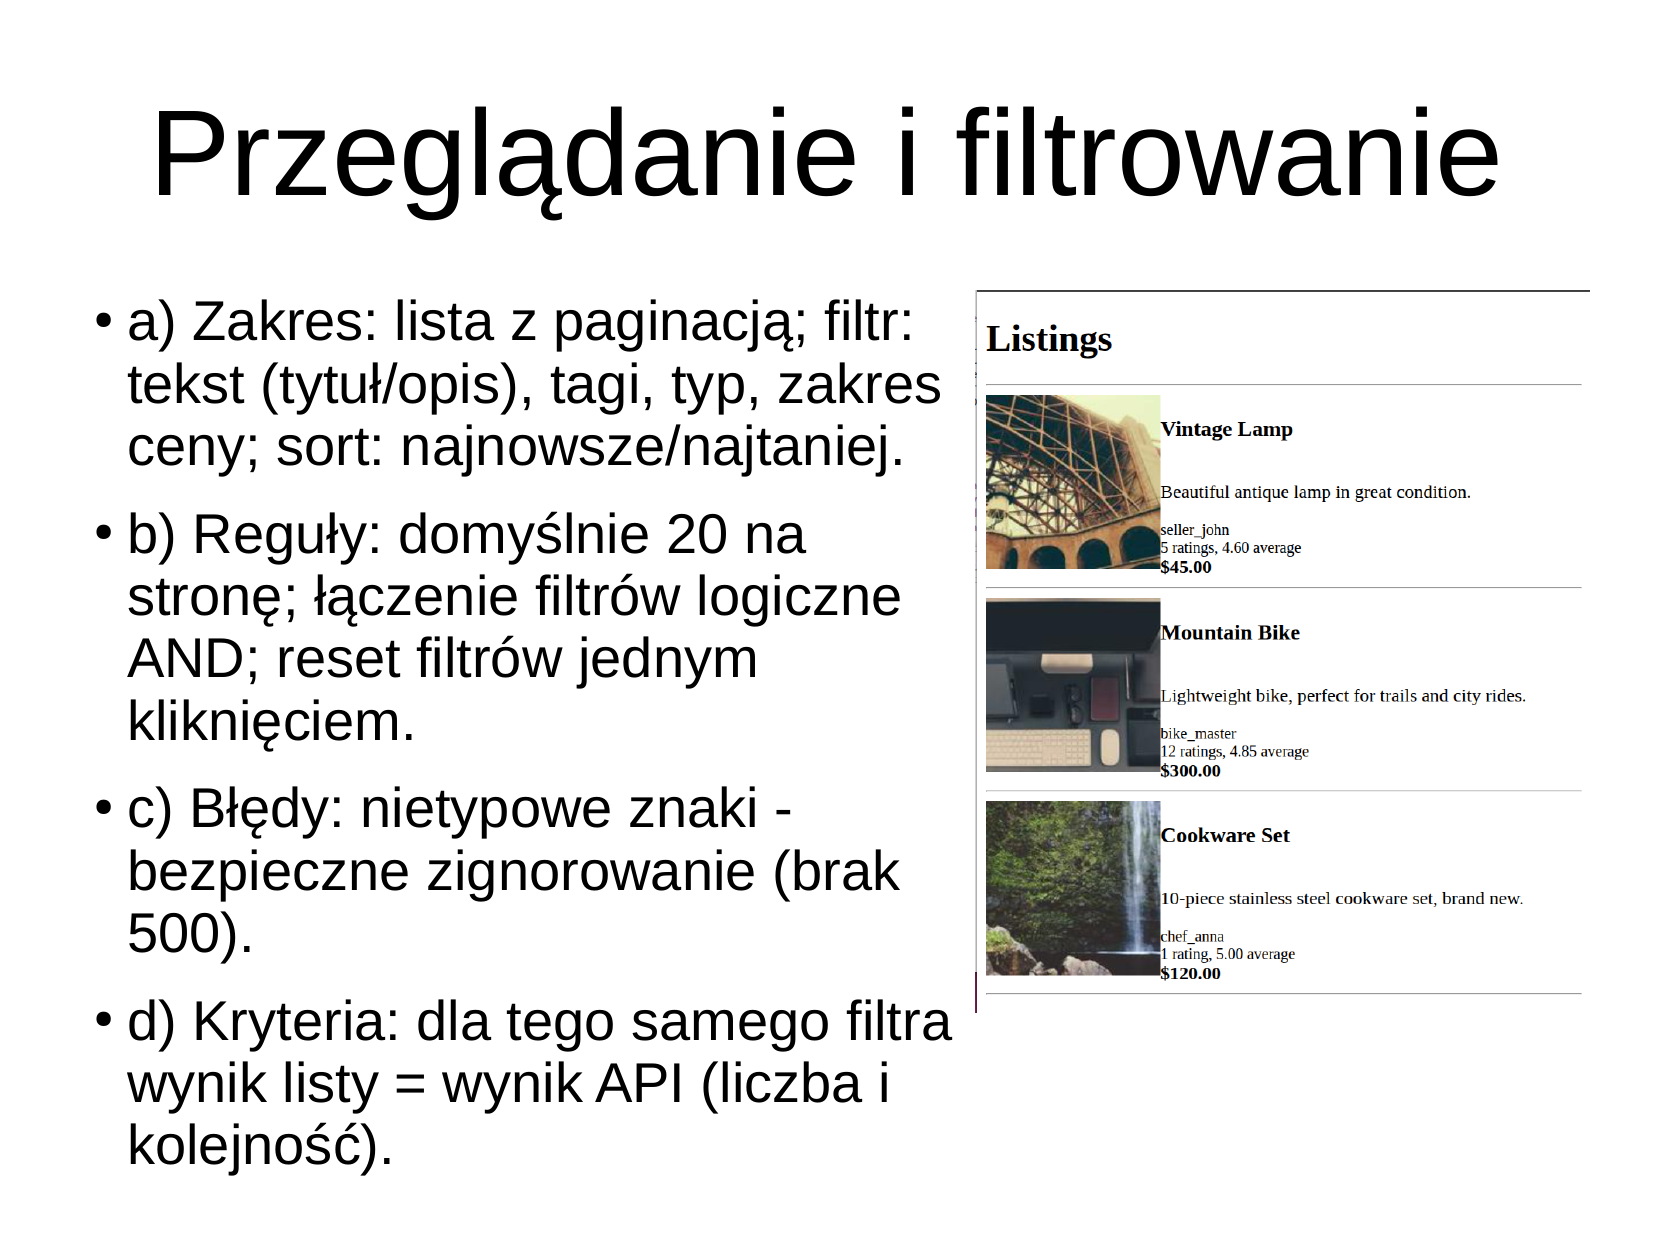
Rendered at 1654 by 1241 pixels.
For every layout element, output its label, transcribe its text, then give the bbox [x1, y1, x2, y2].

title Przeglądanie i filtrowanie [82, 49, 1571, 257]
list a) Zakres: lista z paginacją; filtr: tekst (tytuł/opis), tagi, typ, zakres ceny; sort: najnowsze/najtaniej. b) Reguły: domyślnie 20 na stronę; łączenie filtrów logiczne AND; reset filtrów jednym kliknięciem. c) Błędy: nietypowe znaki - bezpieczne zignorowanie (brak 500). d) Kryteria: dla tego samego filtra wynik listy = wynik API (liczba i kolejność). [82, 290, 976, 1201]
picture [975, 290, 1590, 1013]
